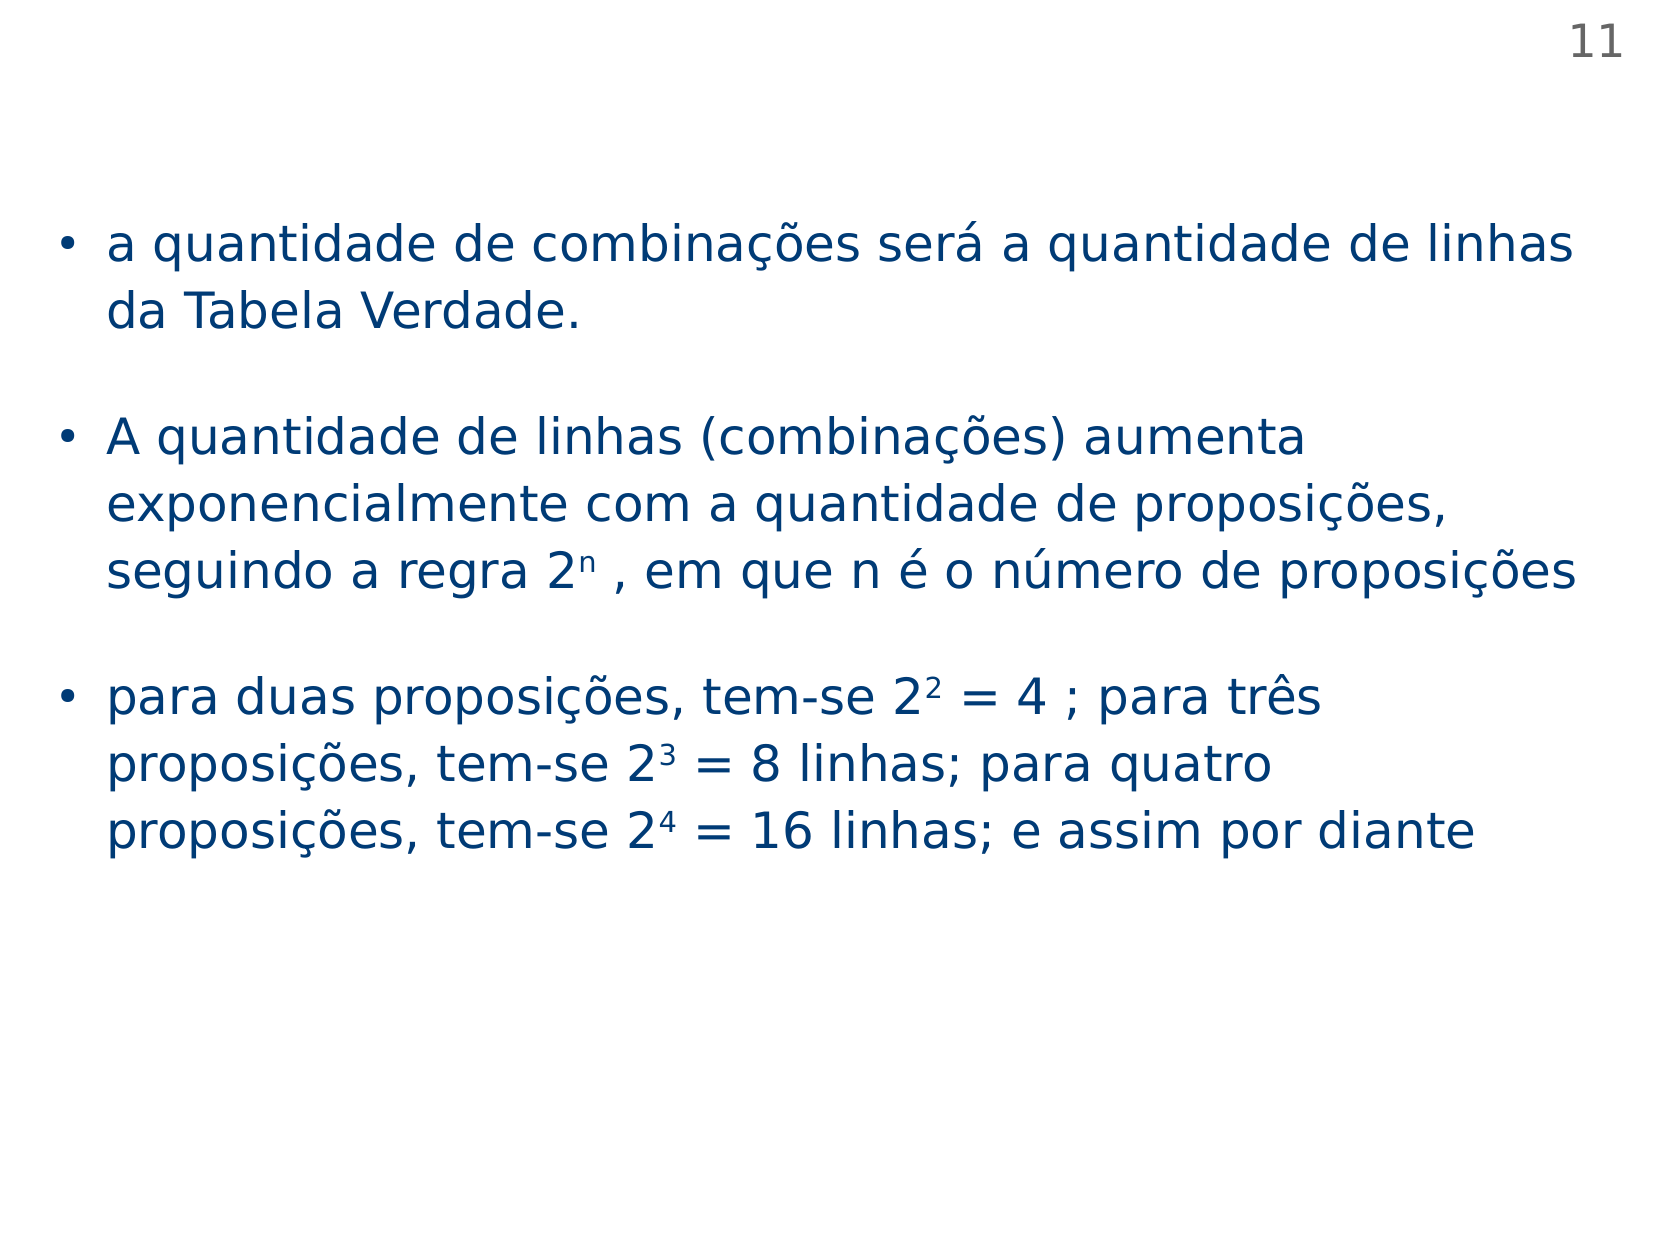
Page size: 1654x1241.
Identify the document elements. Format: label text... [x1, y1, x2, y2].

list a quantidade de combinações será a quantidade de linhas da Tabela Verdade. A quantidade de linhas (combinações) aumenta exponencialmente com a quantidade de proposições, seguindo a regra 2n , em que n é o número de proposições para duas proposições, tem-se 22 = 4 ; para três proposições, tem-se 23 = 8 linhas; para quatro proposições, tem-se 24 = 16 linhas; e assim por diante [59, 206, 1595, 1223]
